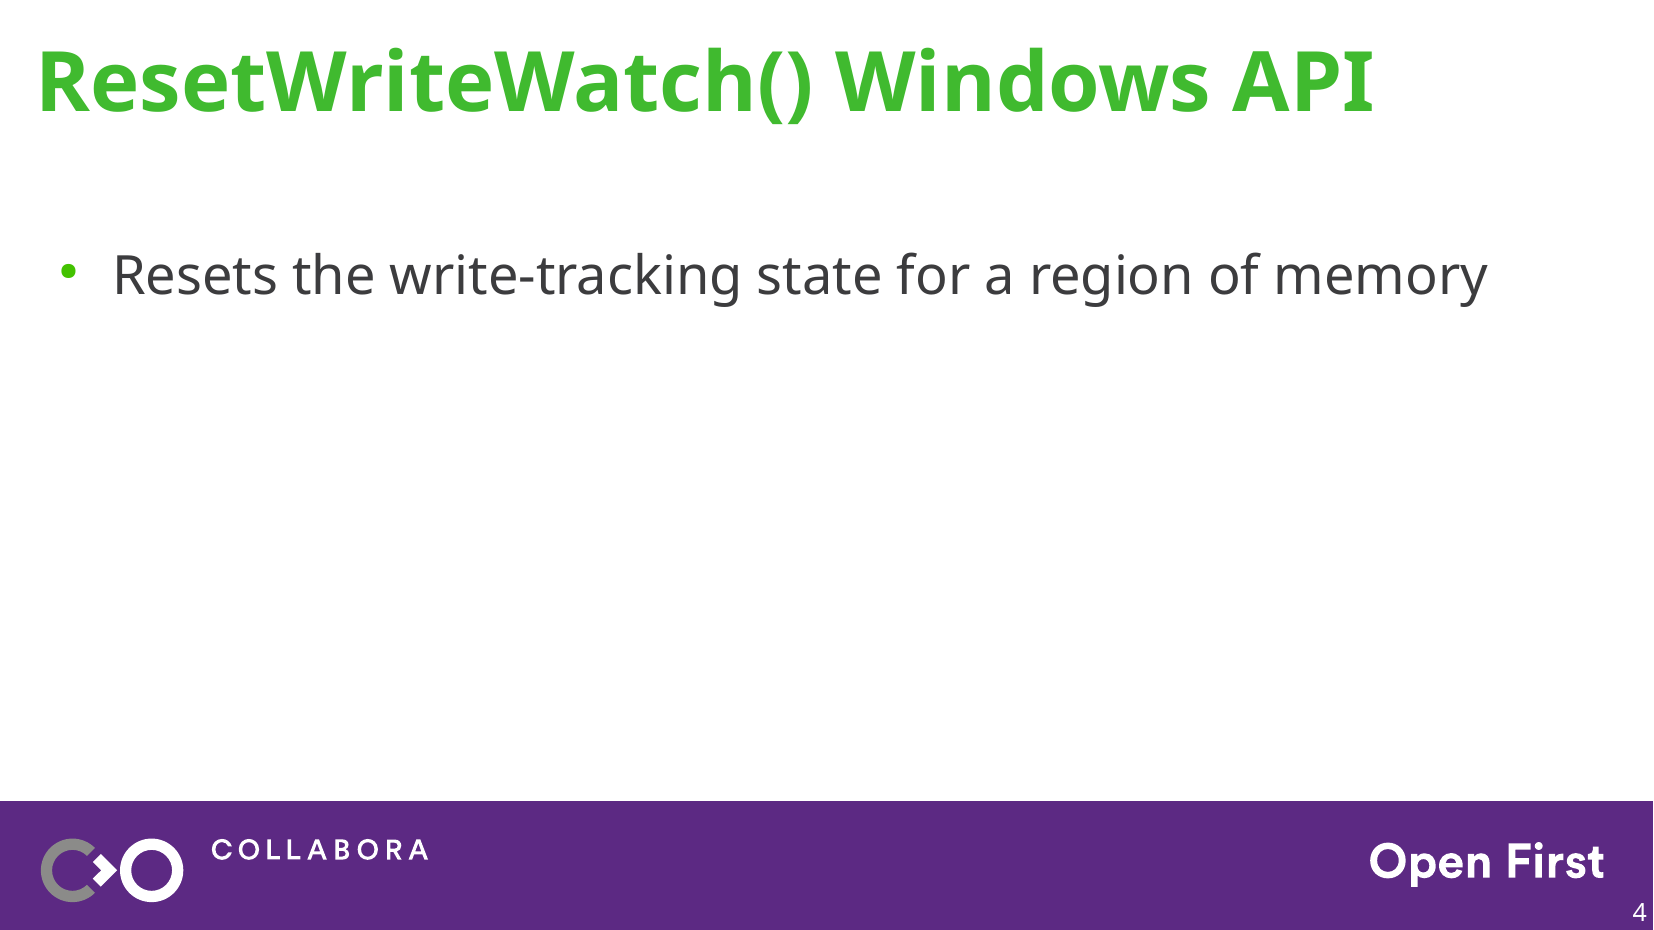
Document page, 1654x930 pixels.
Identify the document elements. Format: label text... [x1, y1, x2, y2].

title ResetWriteWatch() Windows API [35, 28, 1608, 192]
list Resets the write-tracking state for a region of memory [41, 240, 1613, 804]
